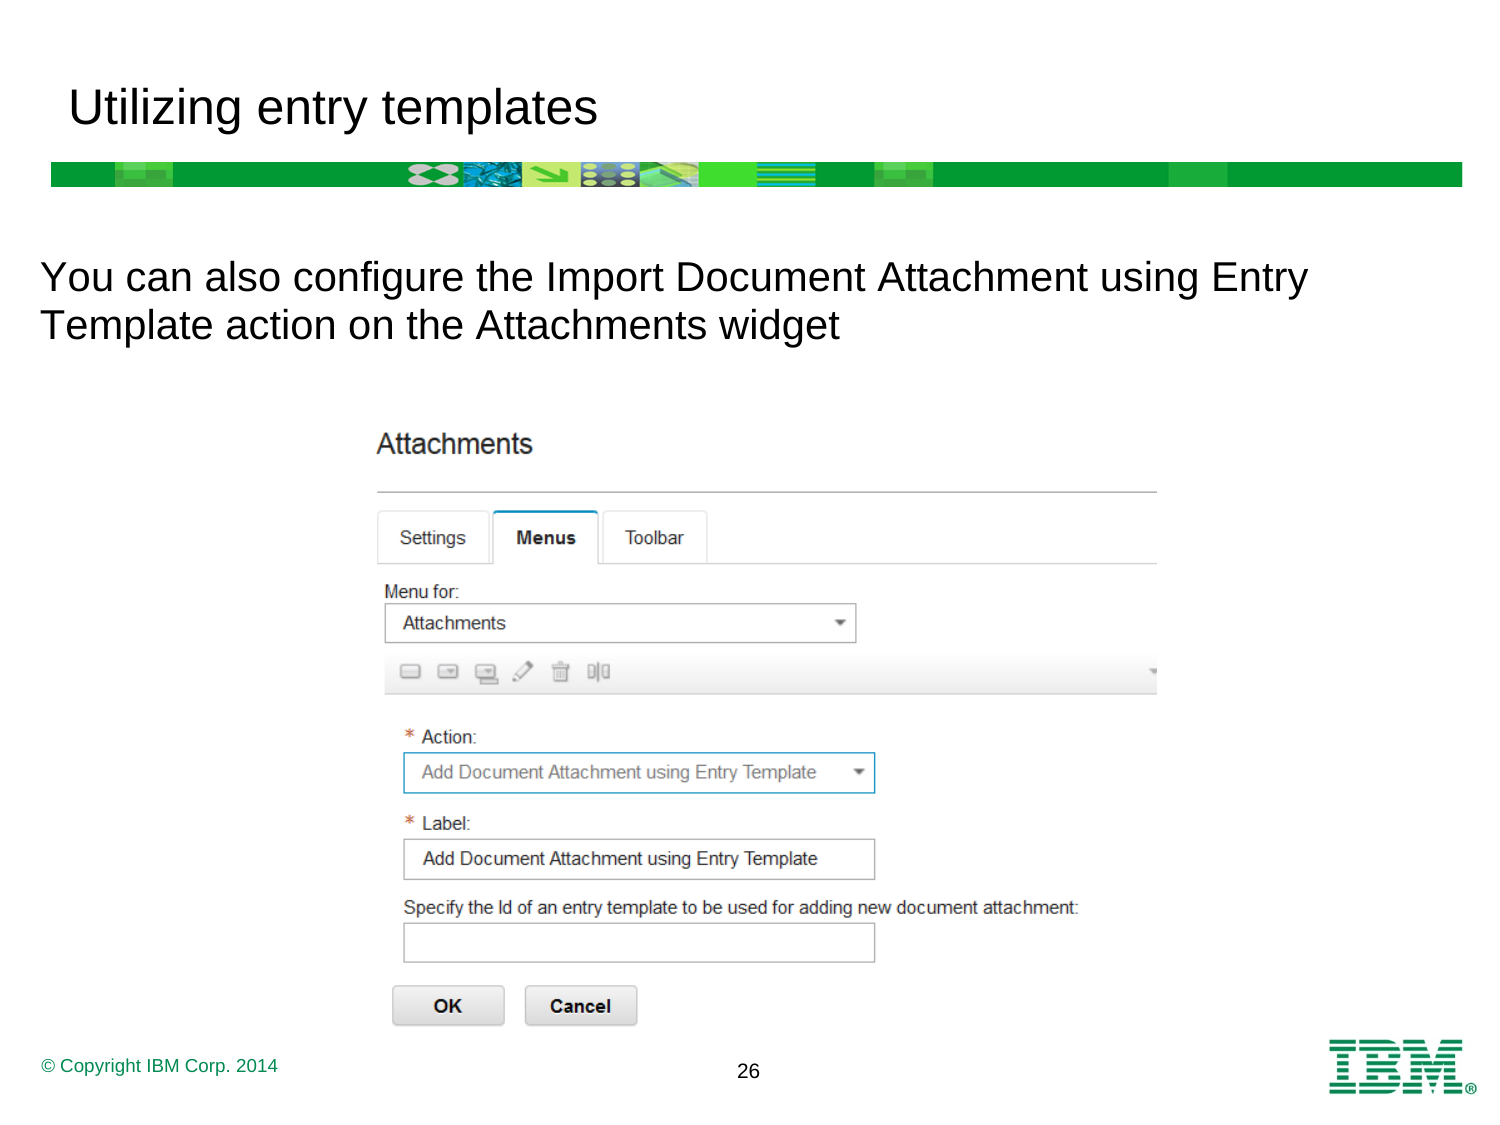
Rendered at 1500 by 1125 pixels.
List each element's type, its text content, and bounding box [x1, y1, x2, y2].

picture [50, 161, 1463, 189]
list You can also configure the Import Document Attachment using Entry Template action on the Attachments widget [24, 243, 1463, 1038]
picture [351, 419, 1157, 1028]
picture [1327, 1037, 1479, 1096]
title Utilizing entry templates [53, 69, 1239, 144]
